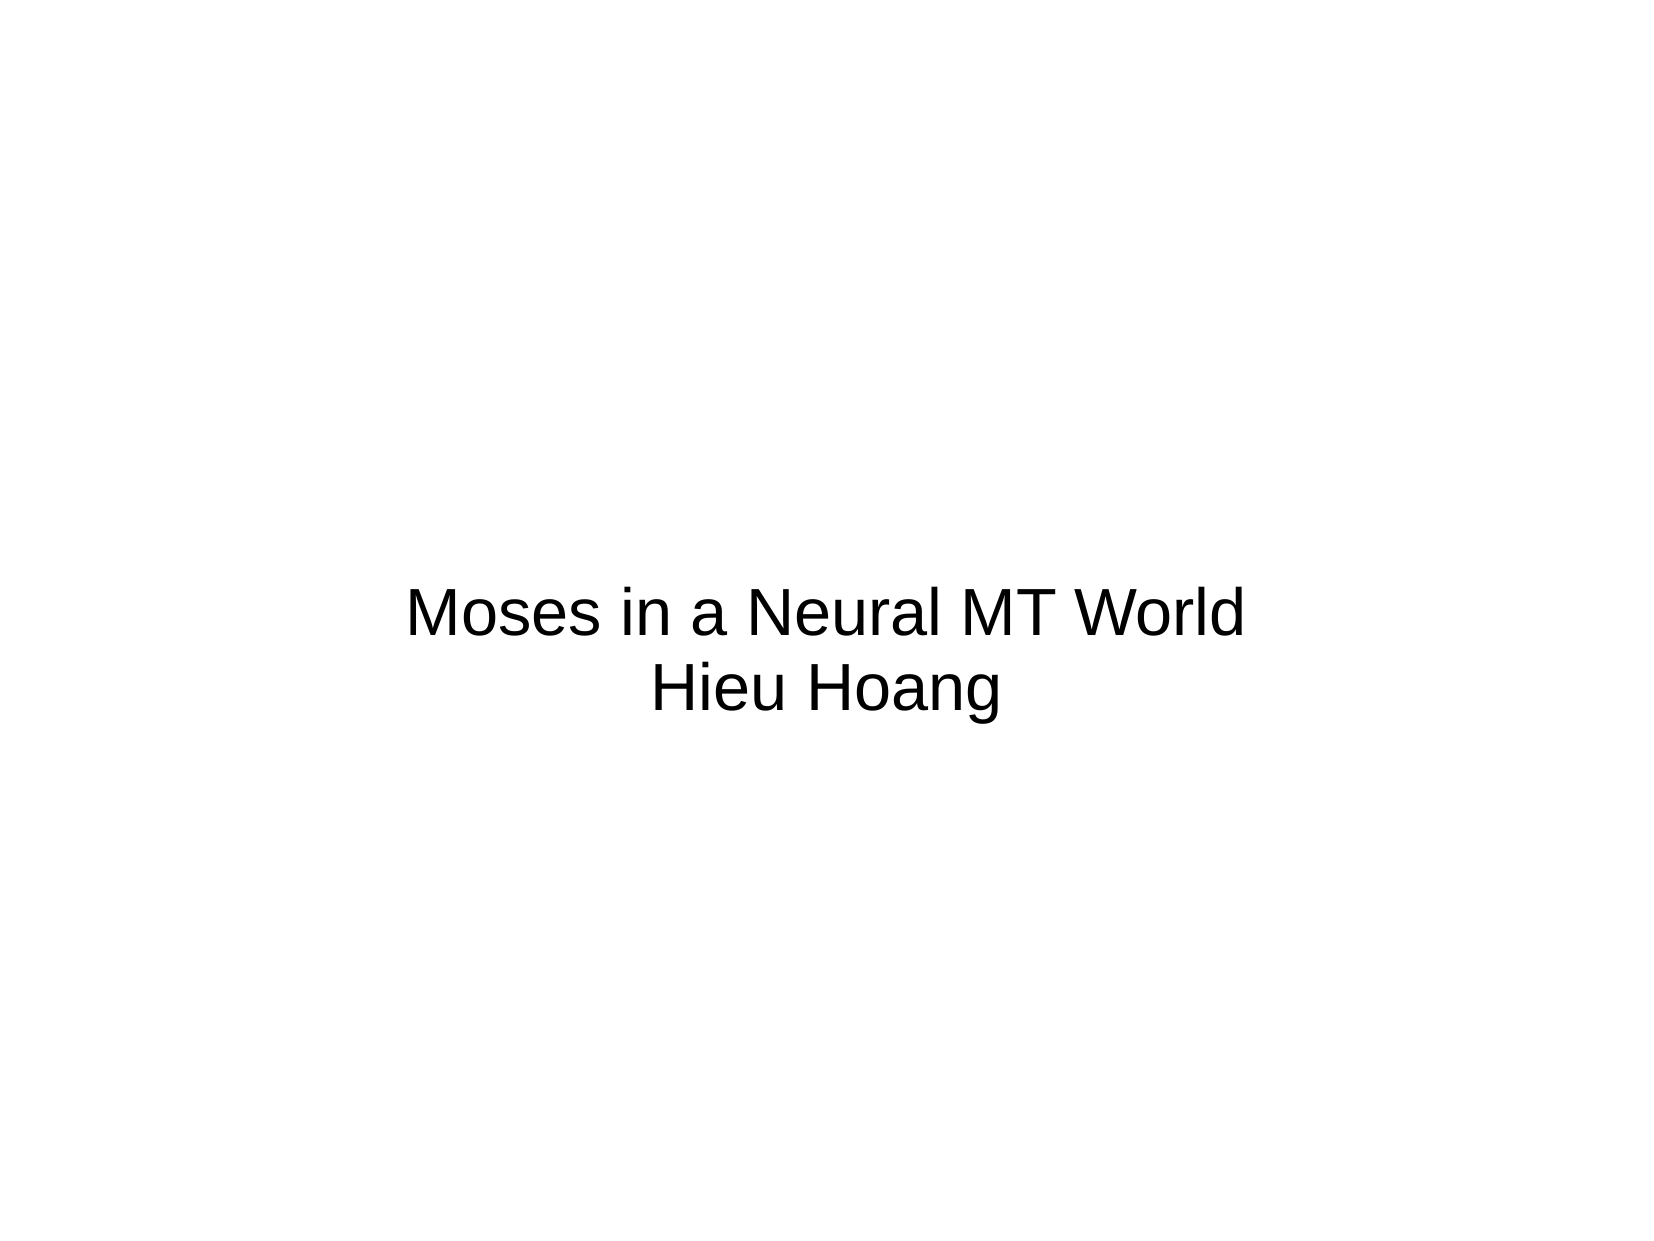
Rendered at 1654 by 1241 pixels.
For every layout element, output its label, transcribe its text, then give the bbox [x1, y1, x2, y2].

subtitle Moses in a Neural MT World Hieu Hoang [82, 290, 1571, 1010]
